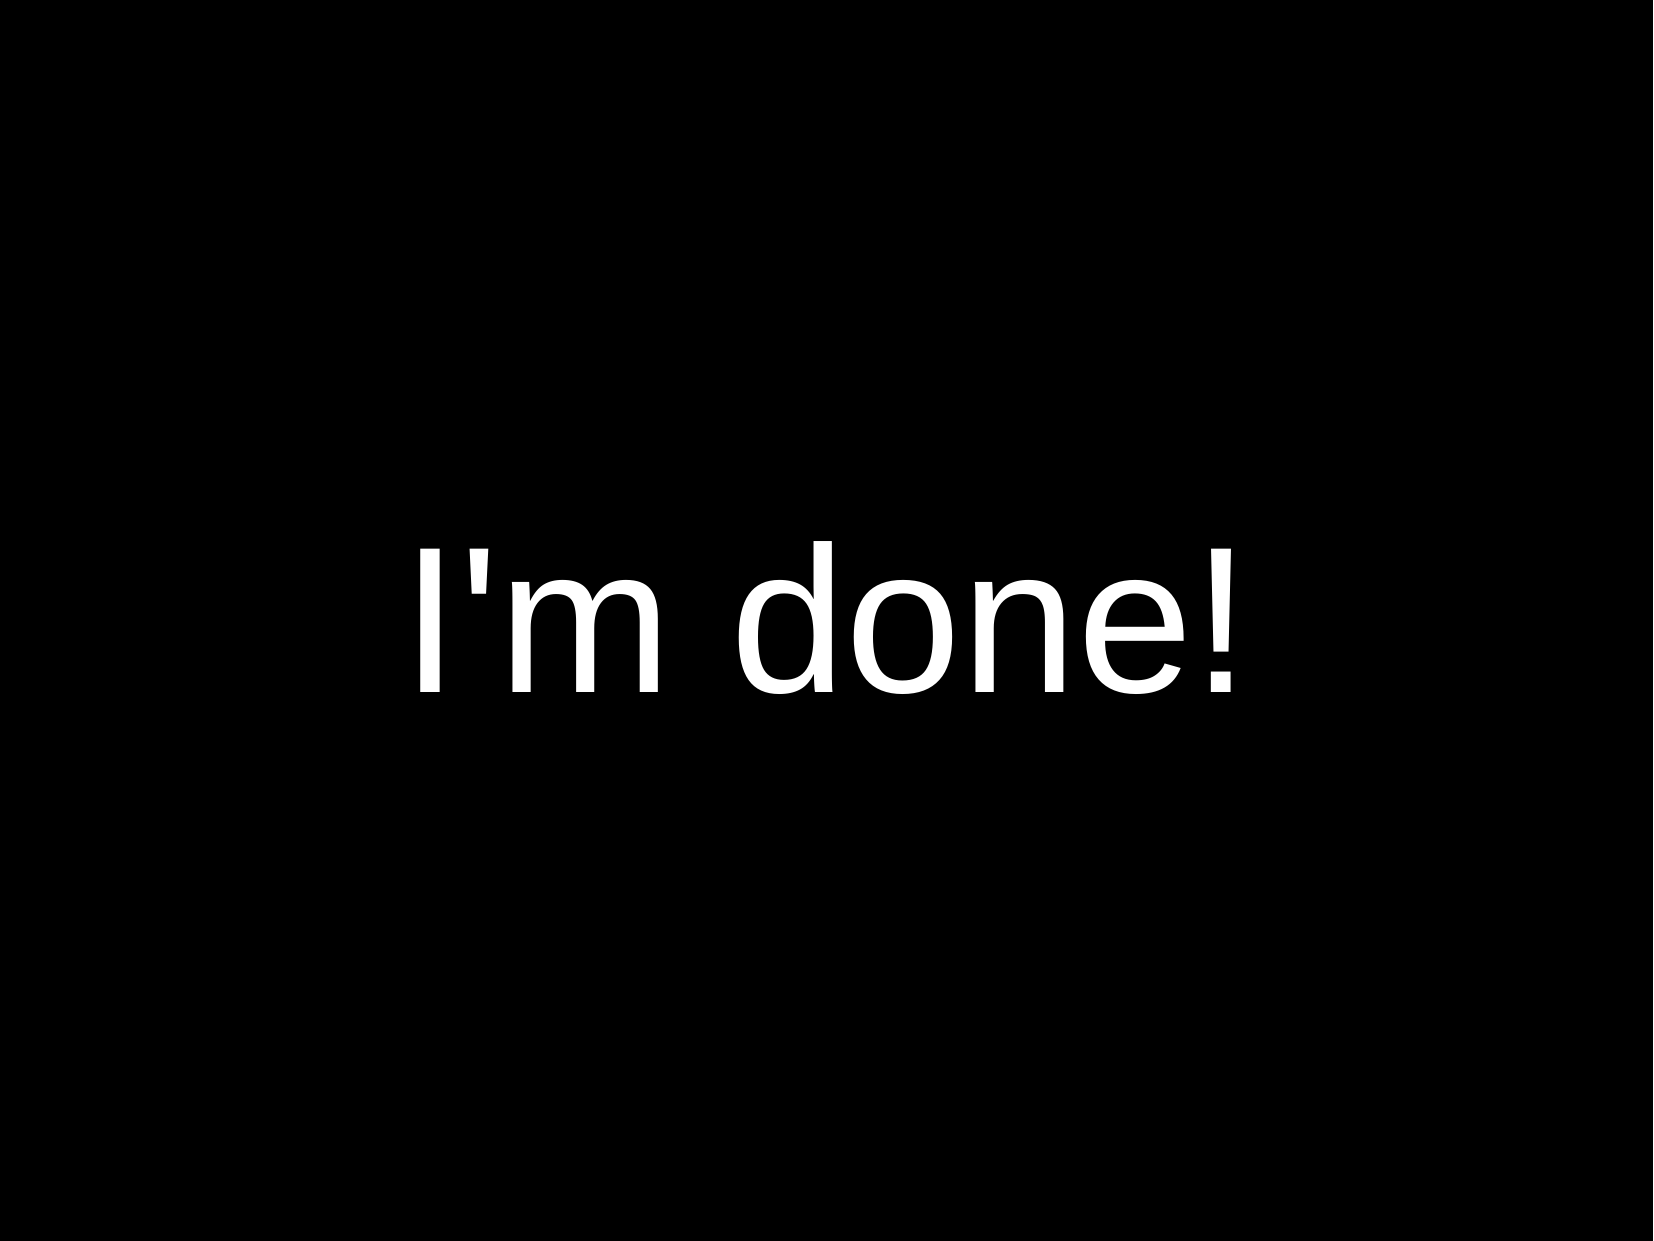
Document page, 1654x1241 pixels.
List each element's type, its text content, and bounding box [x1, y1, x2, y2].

title I'm done! [82, 101, 1571, 1140]
